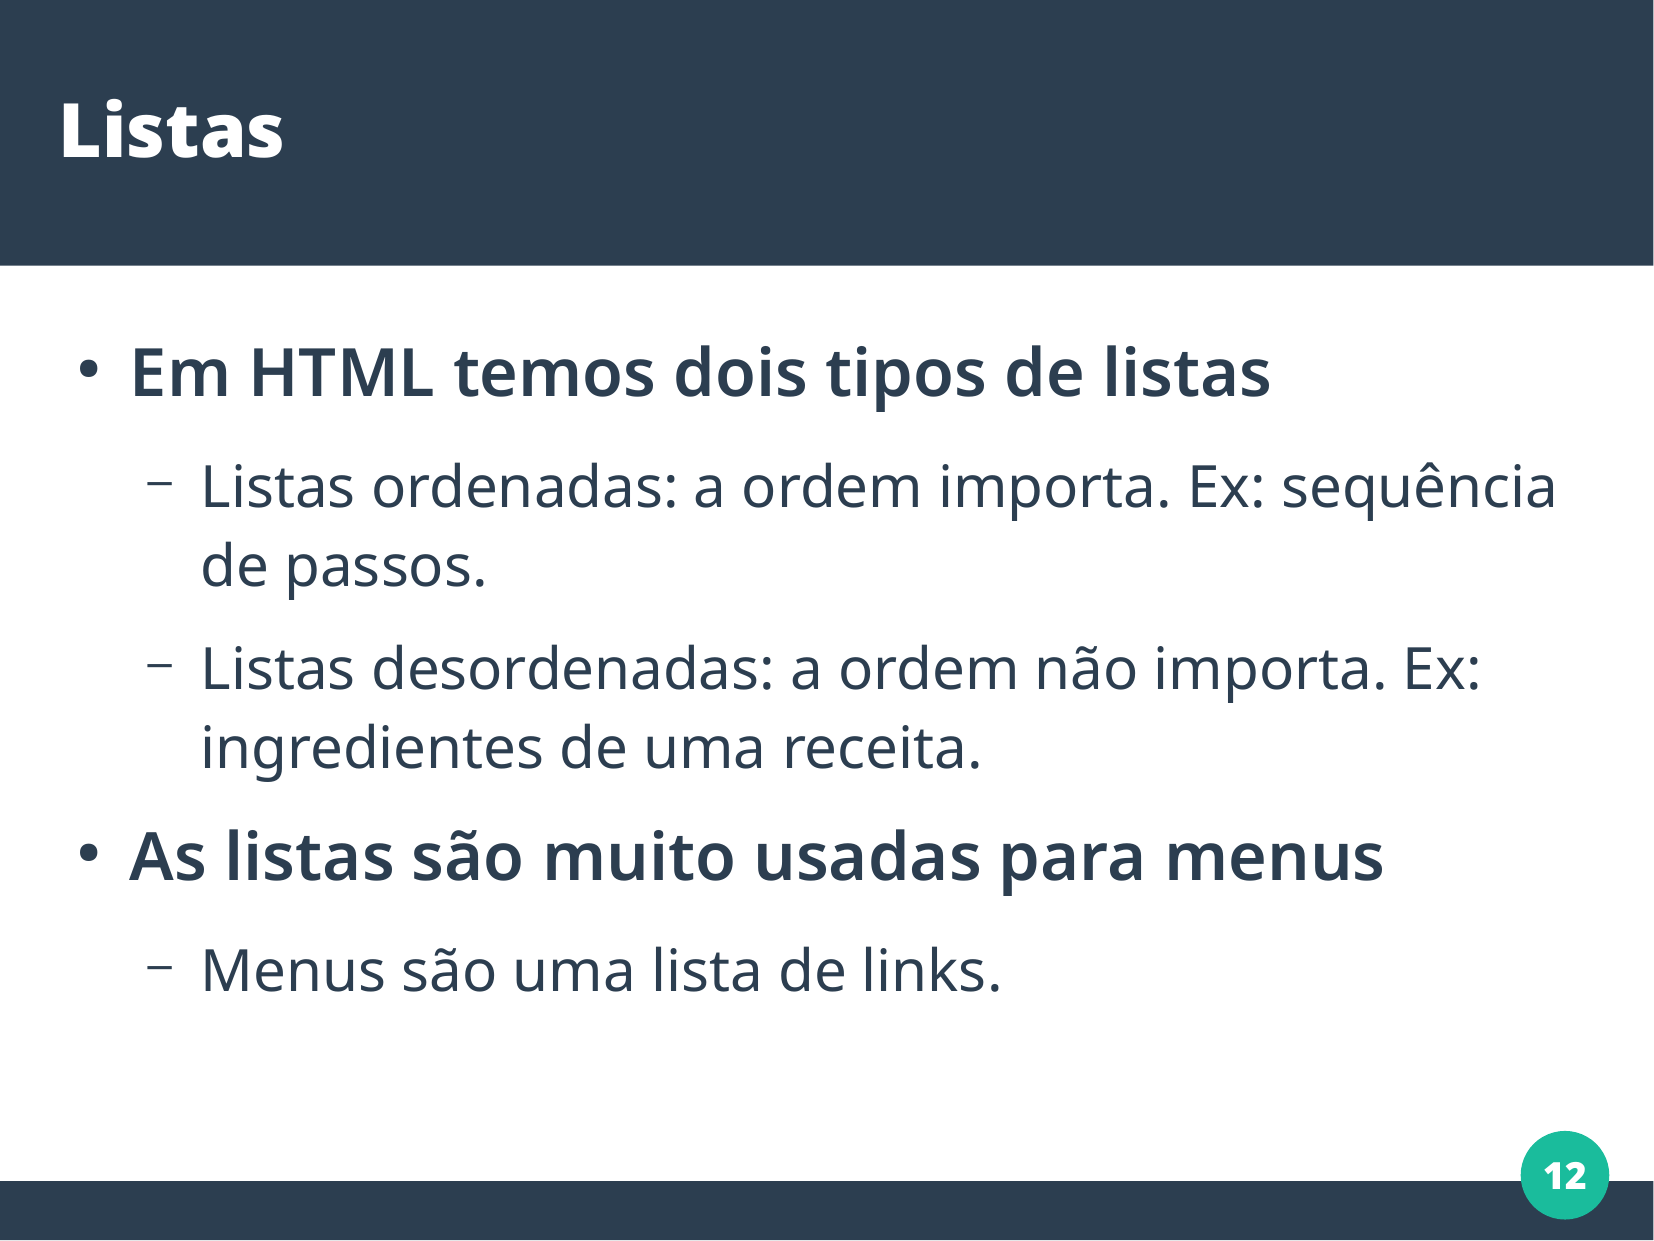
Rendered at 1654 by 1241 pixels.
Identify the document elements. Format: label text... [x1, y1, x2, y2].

title Listas [59, 49, 1595, 207]
list Em HTML temos dois tipos de listas Listas ordenadas: a ordem importa. Ex: sequência de passos. Listas desordenadas: a ordem não importa. Ex: ingredientes de uma receita. As listas são muito usadas para menus Menus são uma lista de links. [59, 324, 1595, 1152]
